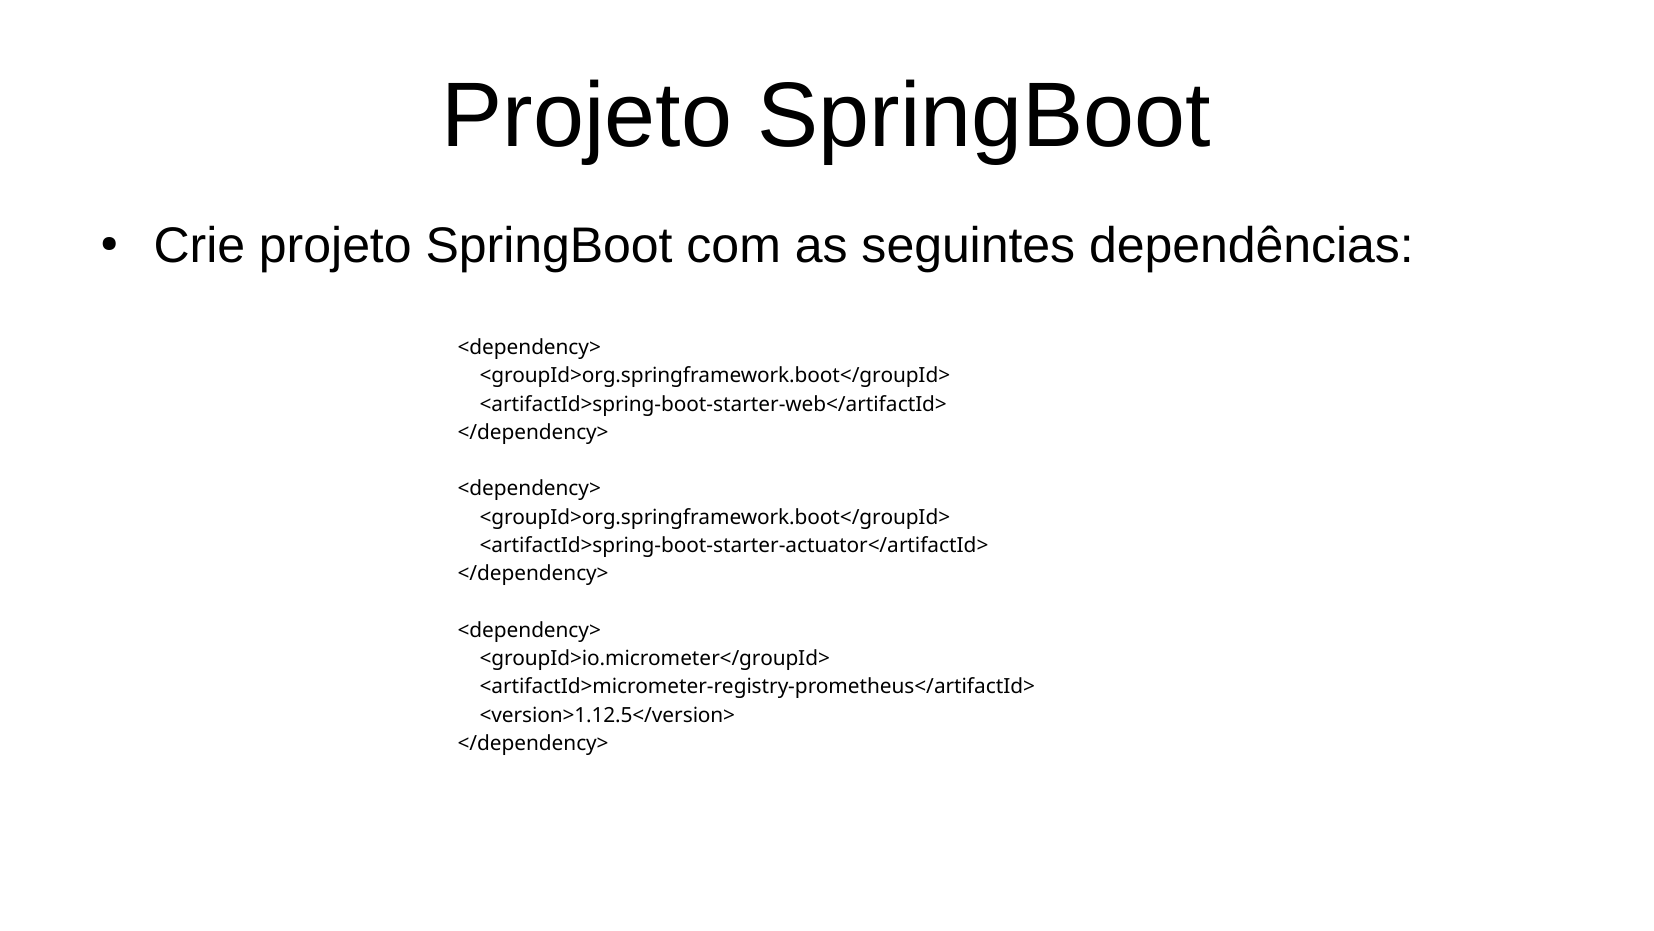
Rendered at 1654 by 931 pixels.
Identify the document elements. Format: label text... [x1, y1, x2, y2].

title Projeto SpringBoot [82, 37, 1571, 193]
text_box <dependency> <groupId>org.springframework.boot</groupId> <artifactId>spring-boot-starter-web</artifactId> </dependency> <dependency> <groupId>org.springframework.boot</groupId> <artifactId>spring-boot-starter-actuator</artifactId> </dependency> <dependency> <groupId>io.micrometer</groupId> <artifactId>micrometer-registry-prometheus</artifactId> <version>1.12.5</version> </dependency> [442, 324, 1182, 704]
list Crie projeto SpringBoot com as seguintes dependências: [82, 217, 1571, 296]
